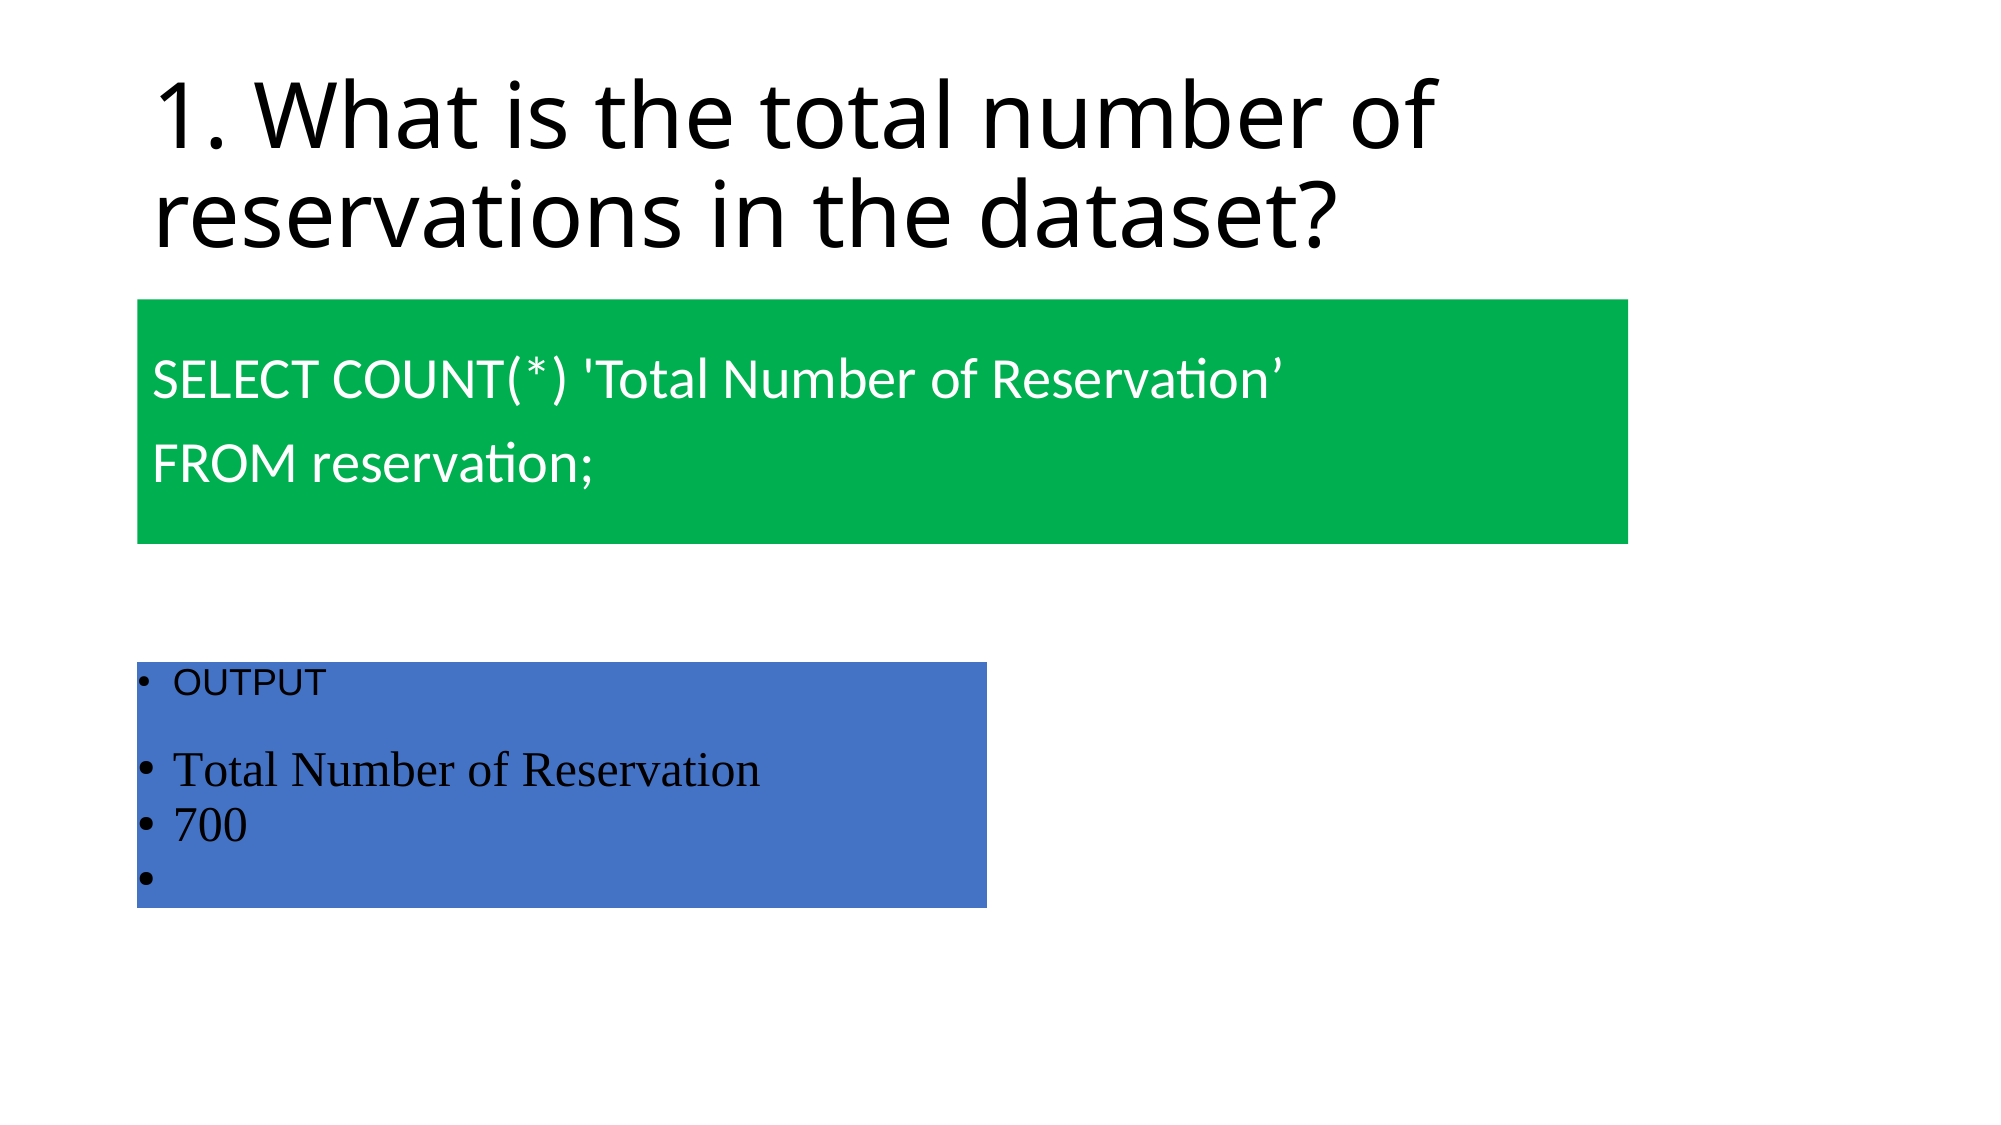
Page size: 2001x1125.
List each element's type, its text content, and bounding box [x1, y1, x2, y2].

table_header OUTPUT [137, 662, 987, 742]
list SELECT COUNT(*) 'Total Number of Reservation’ FROM reservation; [137, 299, 1629, 544]
table_cell 700 [137, 797, 987, 908]
table_cell Total Number of Reservation [137, 742, 987, 797]
title 1. What is the total number of reservations in the dataset? [137, 59, 1863, 278]
